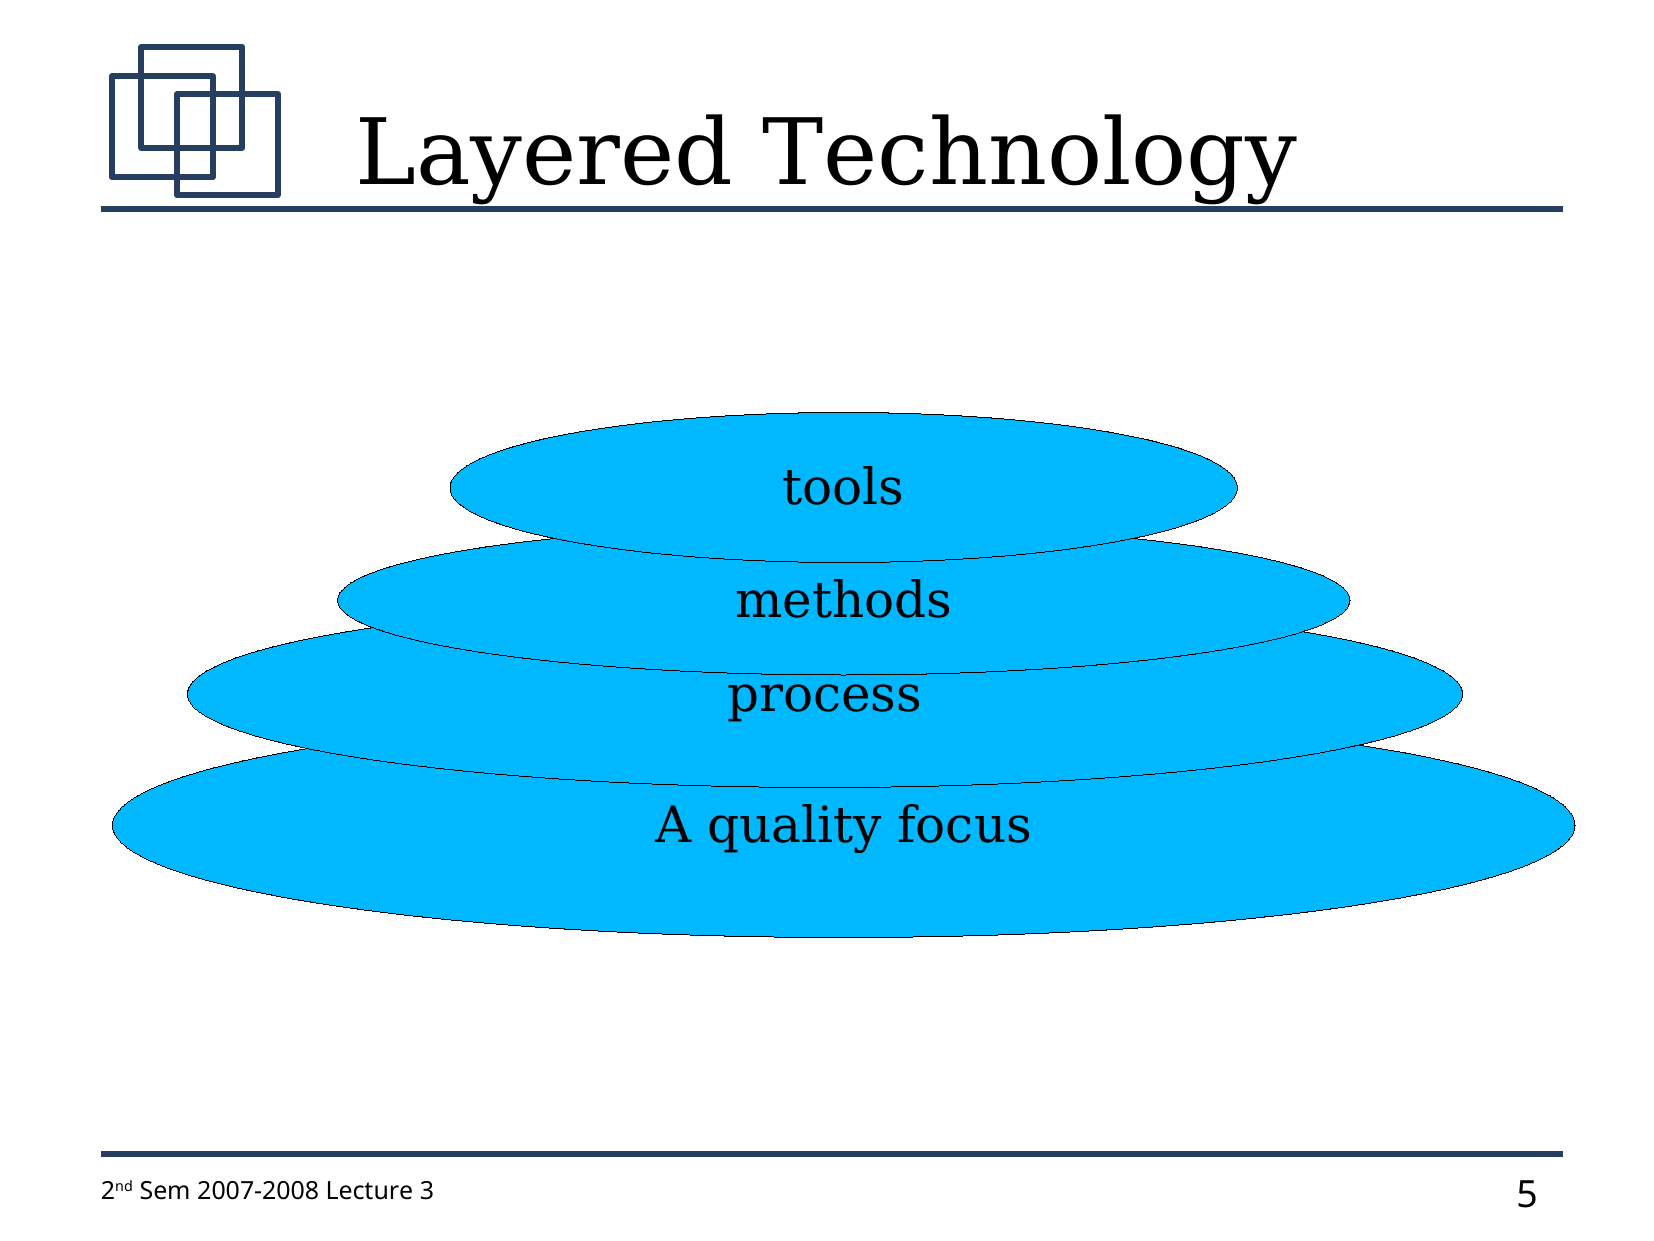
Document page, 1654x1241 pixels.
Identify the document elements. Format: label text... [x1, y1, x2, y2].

text_box process [187, 627, 1463, 788]
text_box tools [450, 412, 1238, 563]
text_box A quality focus [112, 745, 1576, 938]
text_box methods [337, 538, 1351, 676]
title Layered Technology [82, 49, 1571, 257]
